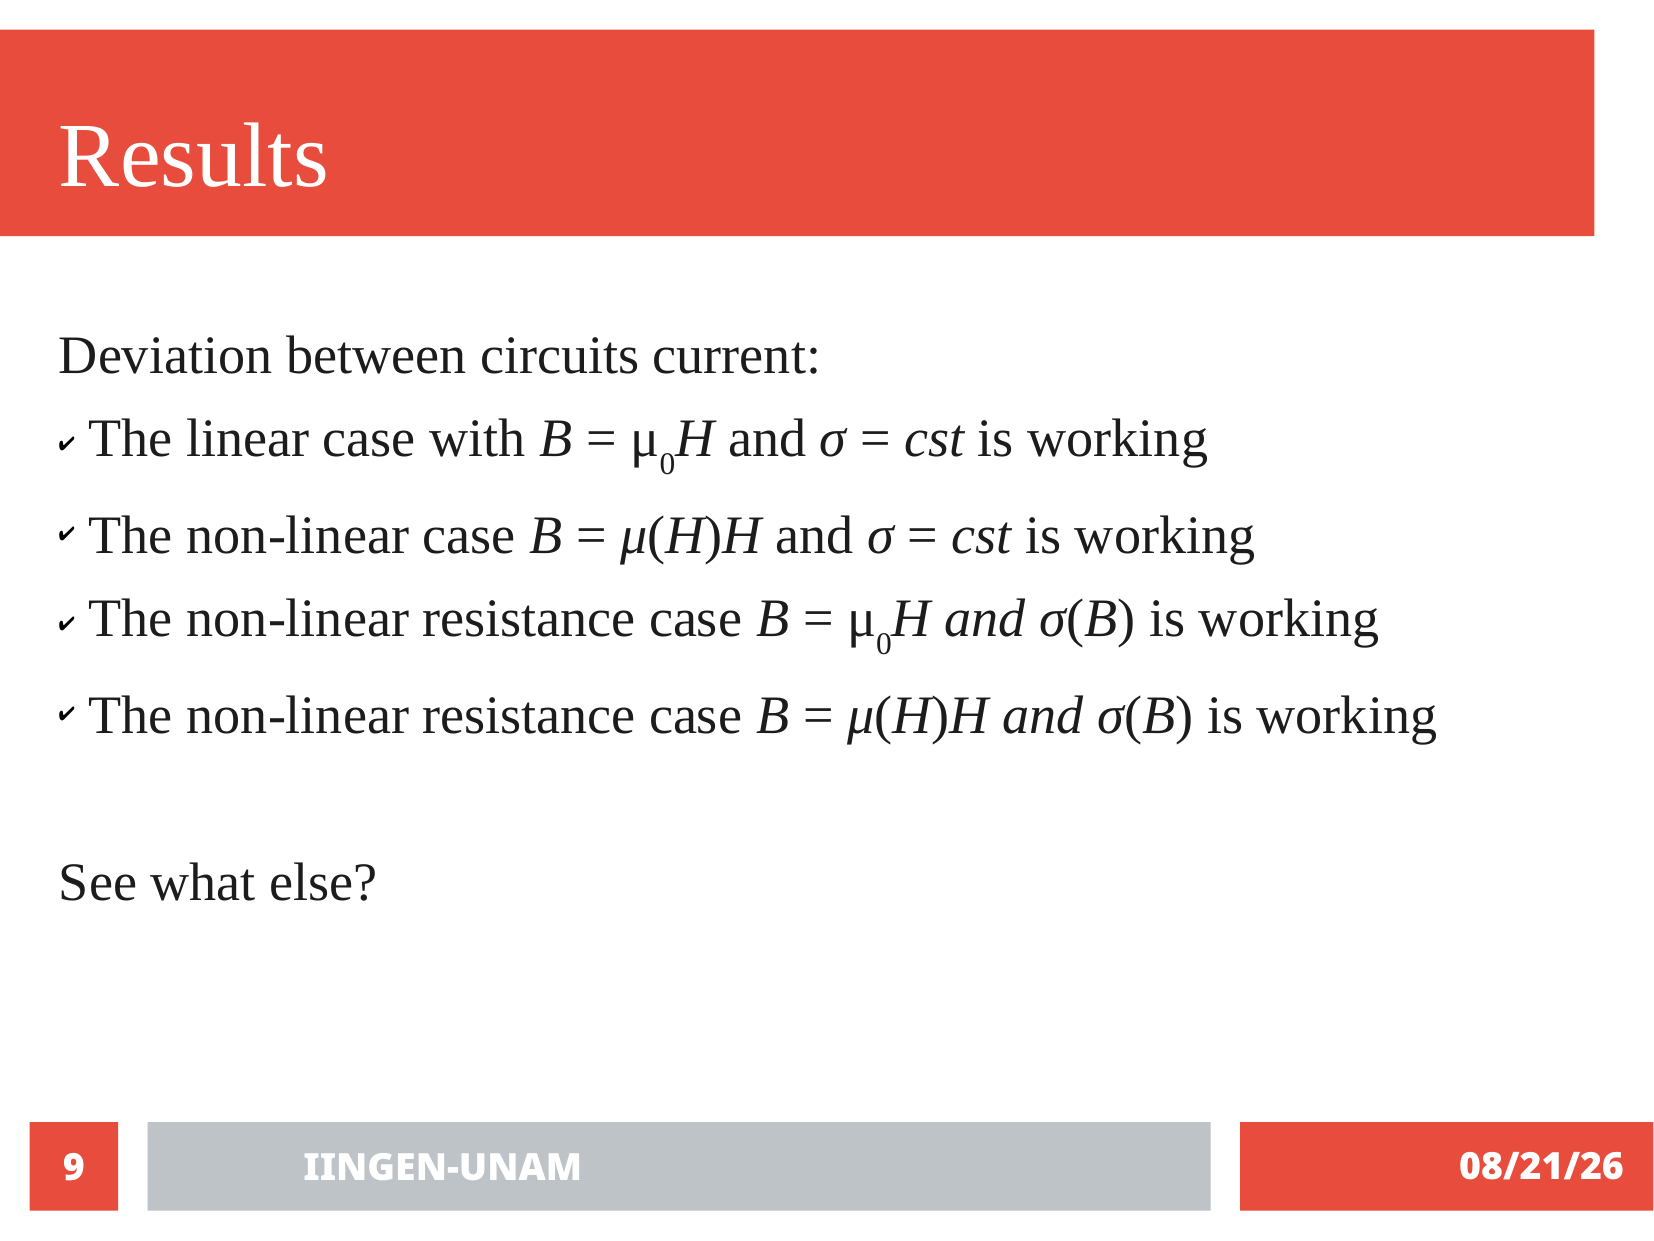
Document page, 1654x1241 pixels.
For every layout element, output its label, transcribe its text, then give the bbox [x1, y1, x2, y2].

list Deviation between circuits current: The linear case with B = μ0H and σ = cst is working The non-linear case B = μ(H)H and σ = cst is working The non-linear resistance case B = μ0H and σ(B) is working The non-linear resistance case B = μ(H)H and σ(B) is working See what else? [59, 324, 1565, 1093]
title Results [59, 59, 1595, 207]
